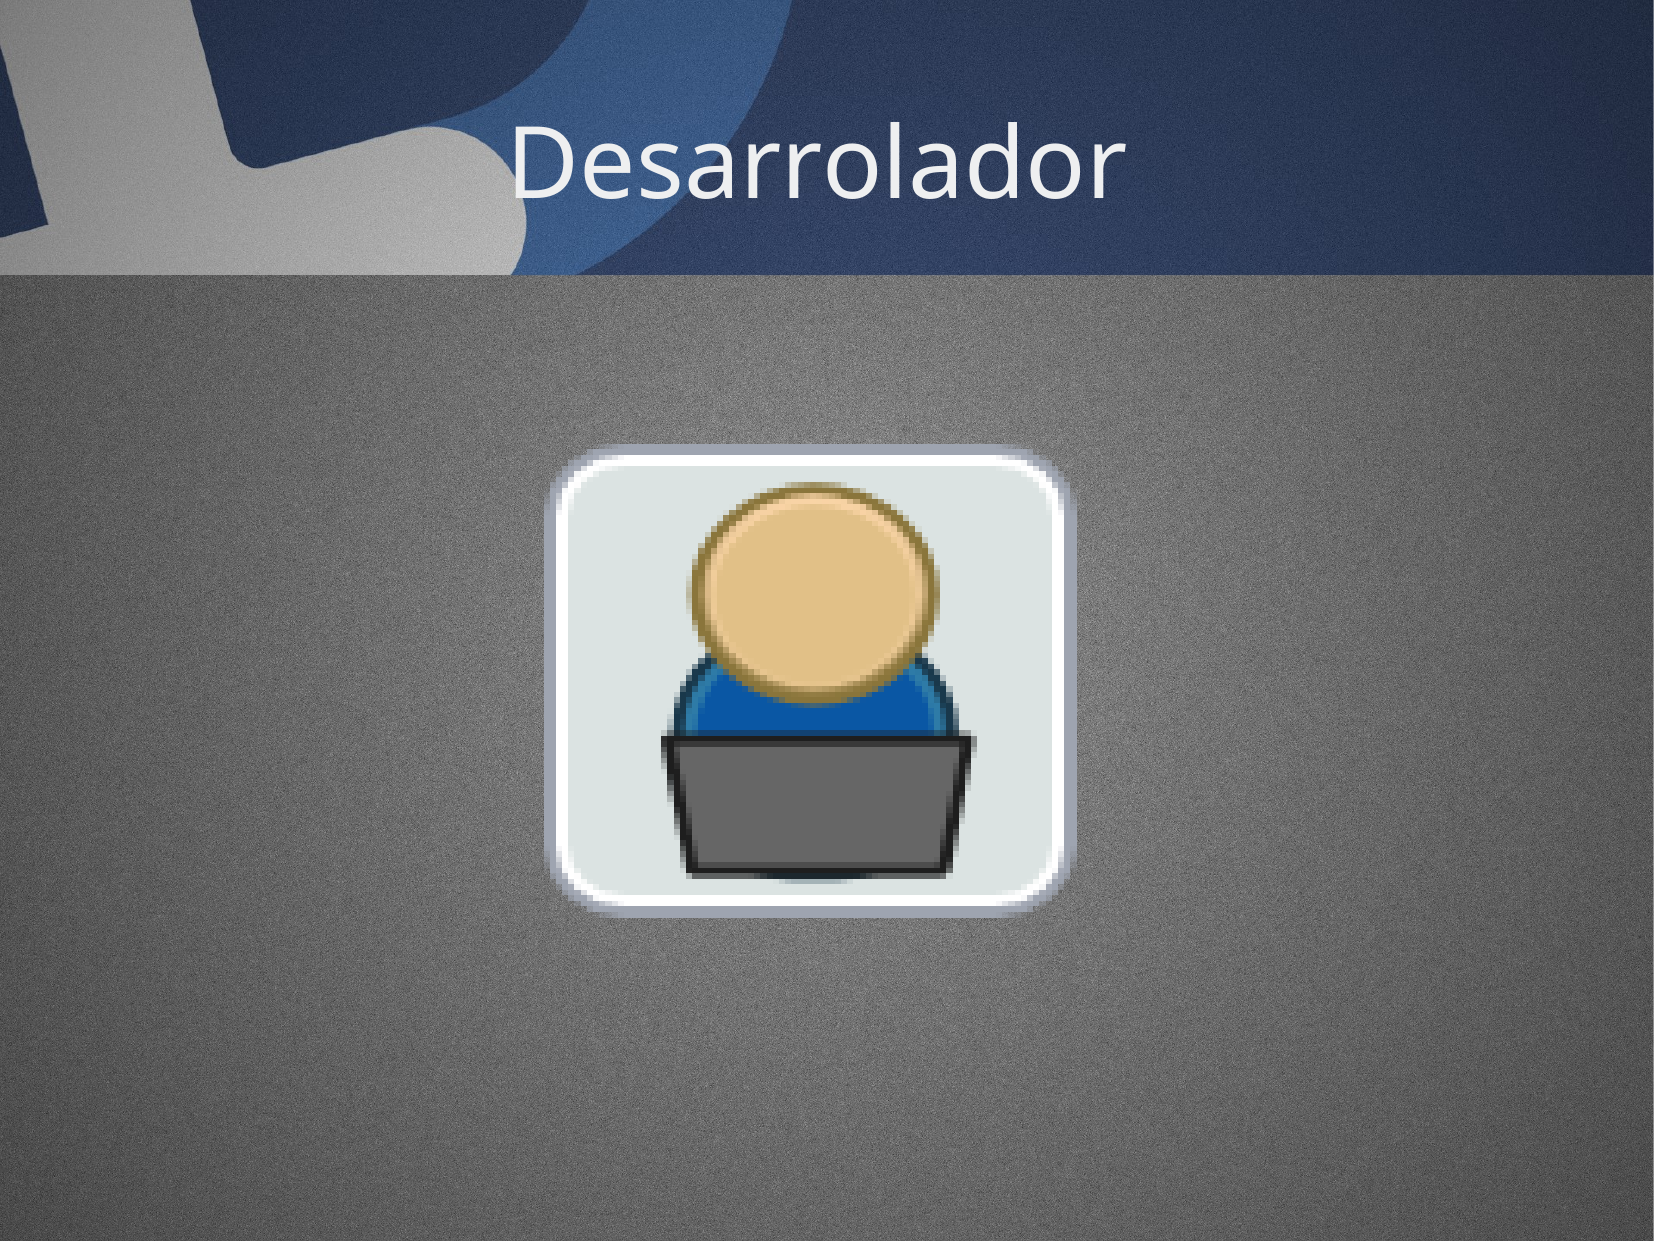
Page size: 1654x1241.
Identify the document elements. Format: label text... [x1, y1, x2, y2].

text_box Desarrolador [73, 58, 1562, 266]
picture [0, 0, 1654, 1241]
